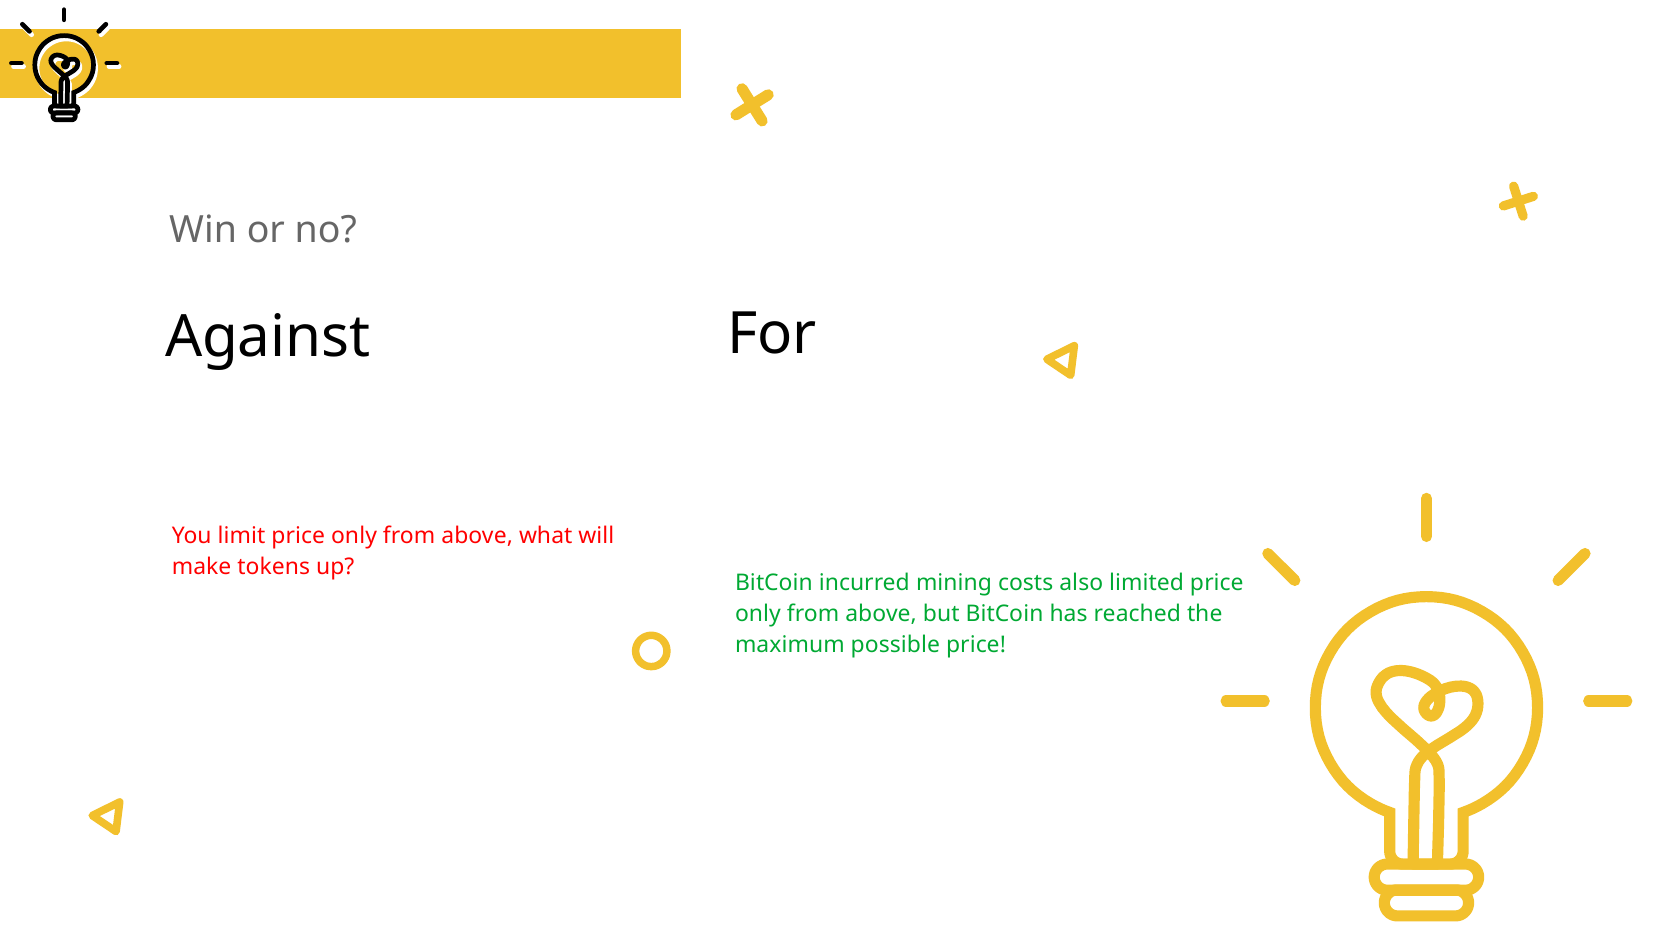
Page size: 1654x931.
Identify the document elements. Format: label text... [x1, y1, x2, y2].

text_box BitCoin incurred mining costs also limited price only from above, but BitCoin has reached the maximum possible price! [735, 378, 1246, 847]
title Against [165, 289, 638, 379]
text_box You limit price only from above, what will make tokens up? [171, 393, 661, 707]
title For [727, 286, 1201, 376]
title Win or no? [169, 202, 466, 256]
